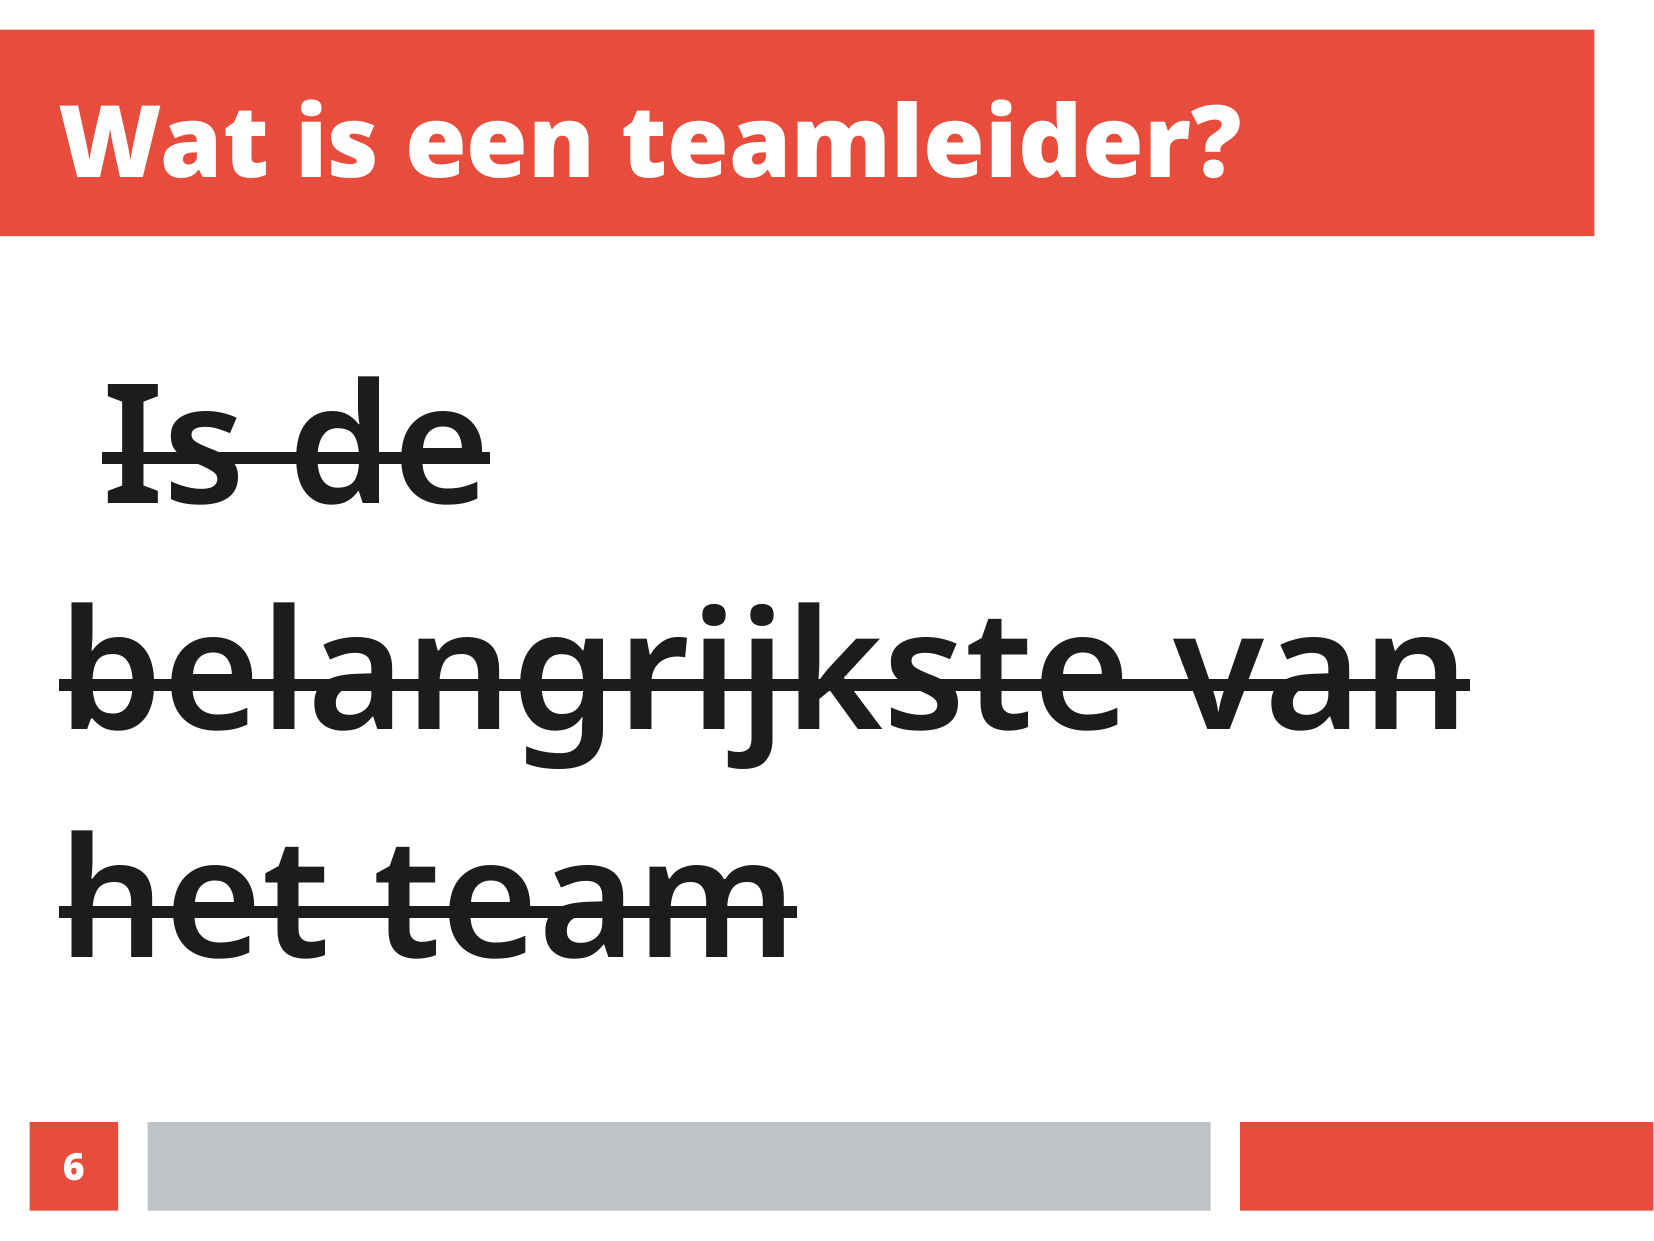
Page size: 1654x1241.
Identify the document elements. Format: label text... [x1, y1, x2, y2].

list Is de belangrijkste van het team [59, 324, 1565, 1093]
title Wat is een teamleider? [59, 59, 1595, 207]
